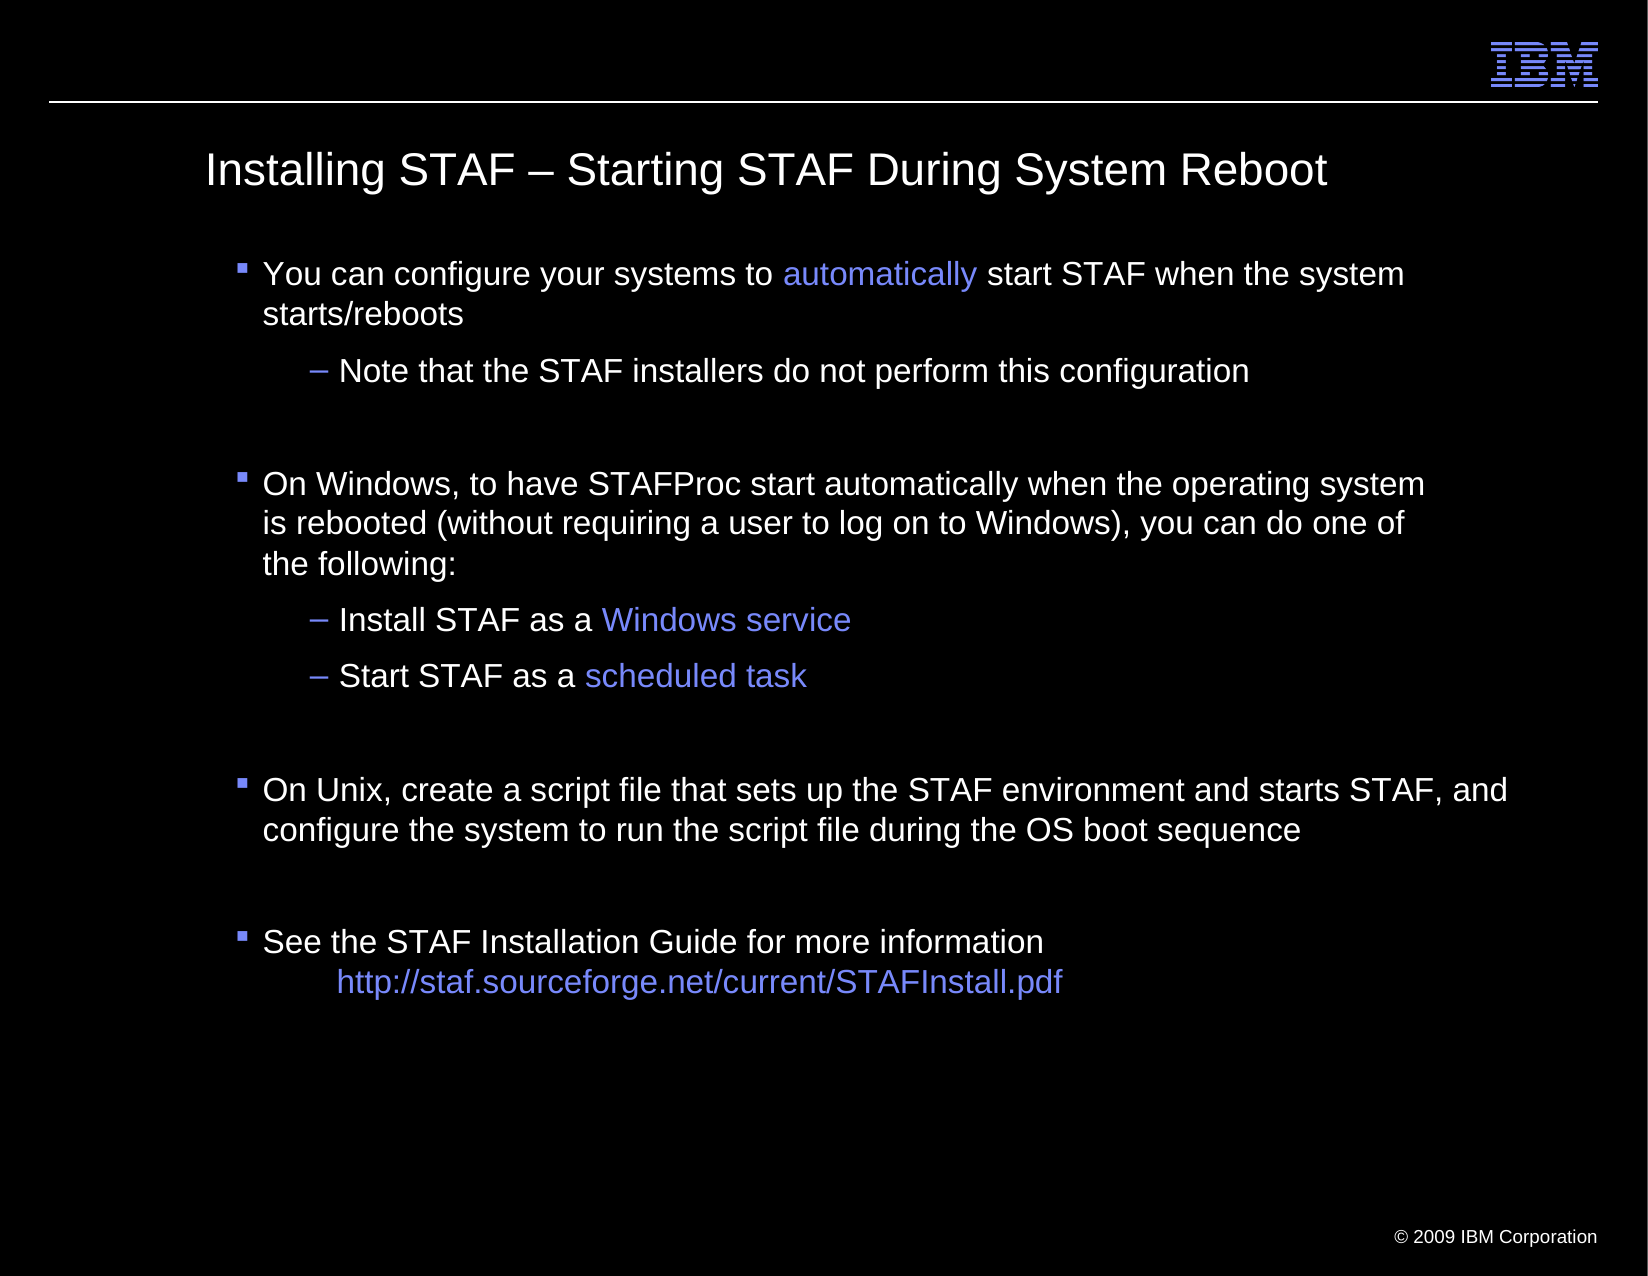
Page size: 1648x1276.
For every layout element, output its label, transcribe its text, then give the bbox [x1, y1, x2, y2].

title Installing STAF – Starting STAF During System Reboot [188, 137, 1648, 231]
text_box You can configure your systems to automatically start STAF when the system starts/reboots Note that the STAF installers do not perform this configuration On Windows, to have STAFProc start automatically when the operating system is rebooted (without requiring a user to log on to Windows), you can do one of the following: Install STAF as a Windows service Start STAF as a scheduled task On Unix, create a script file that sets up the STAF environment and starts STAF, and configure the system to run the script file during the OS boot sequence See the STAF Installation Guide for more information http://staf.sourceforge.net/current/STAFInstall.pdf [235, 252, 1599, 1001]
picture [1491, 42, 1598, 87]
